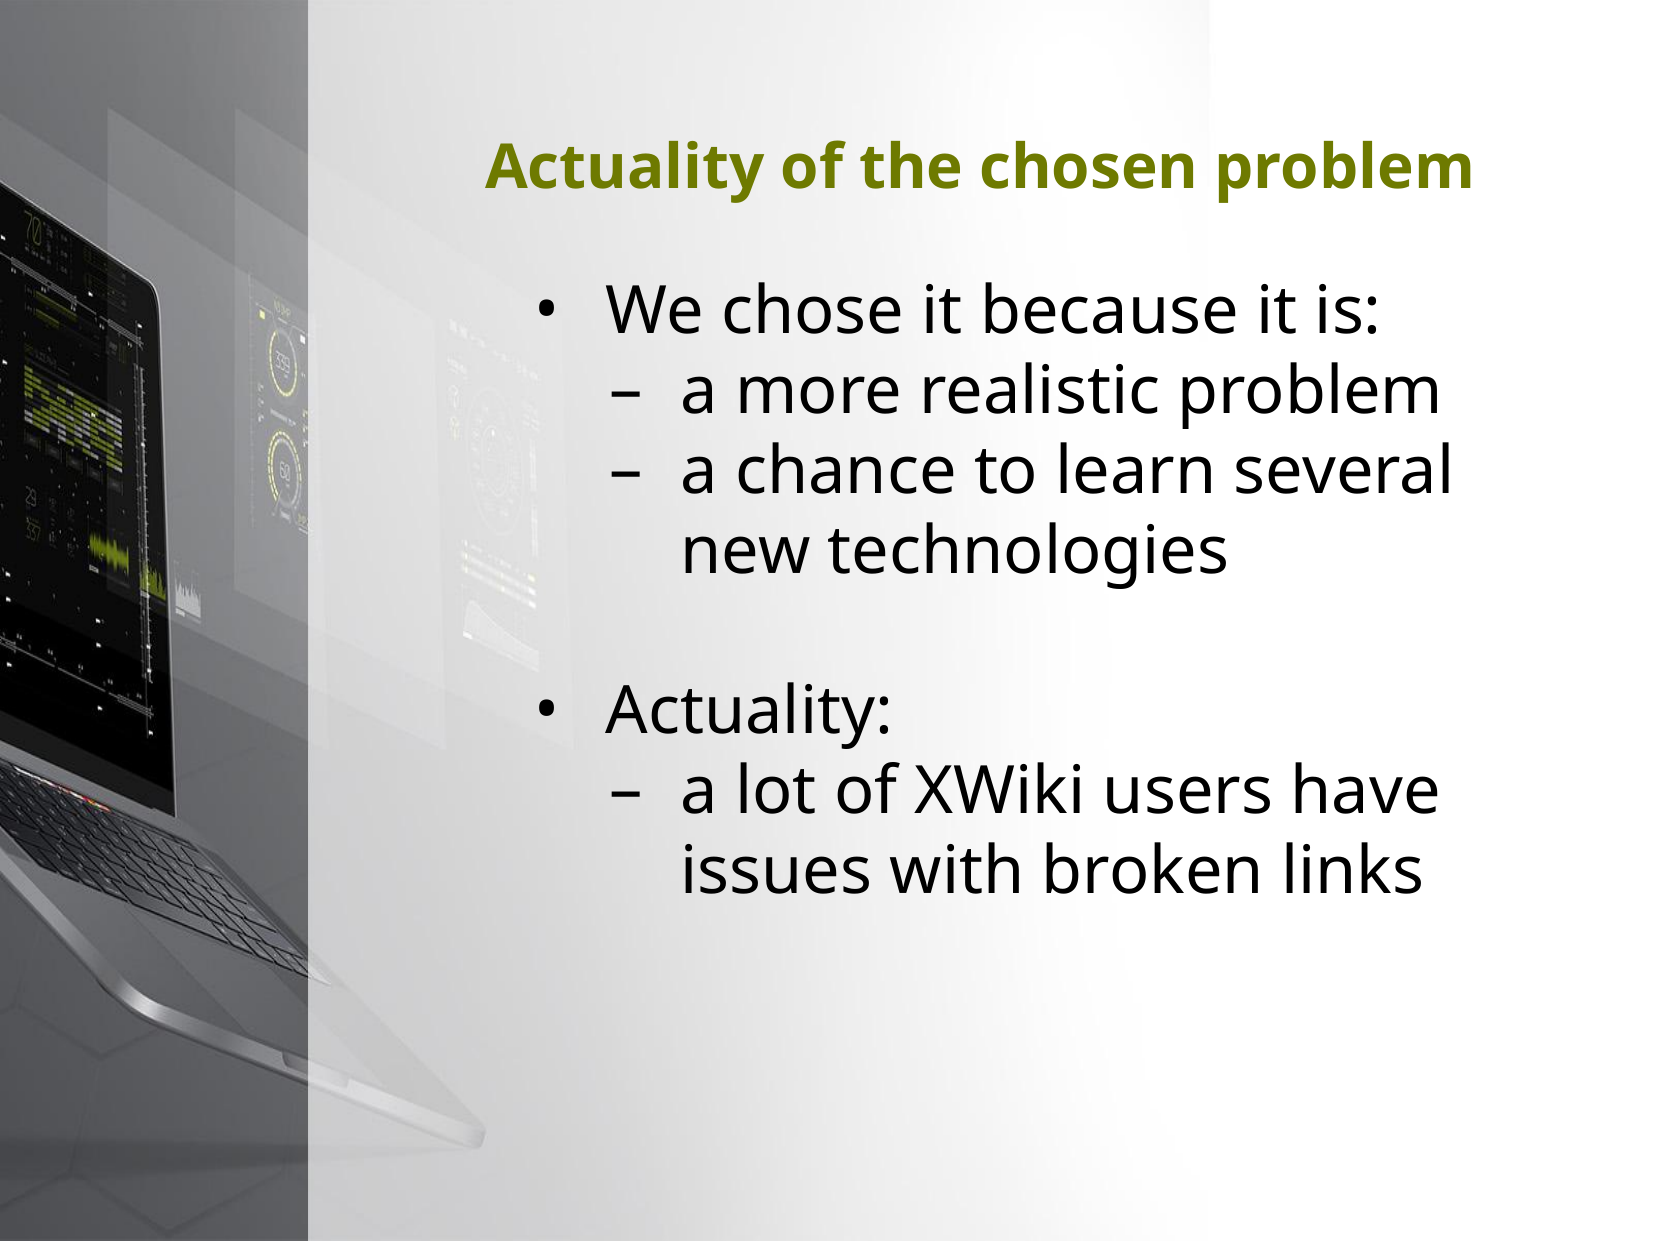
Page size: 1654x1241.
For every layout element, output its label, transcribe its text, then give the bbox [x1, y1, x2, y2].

list We chose it because it is: a more realistic problem a chance to learn several new technologies Actuality: a lot of XWiki users have issues with broken links [437, 257, 1567, 1131]
title Actuality of the chosen problem [396, 76, 1564, 252]
picture [0, 0, 1654, 1241]
